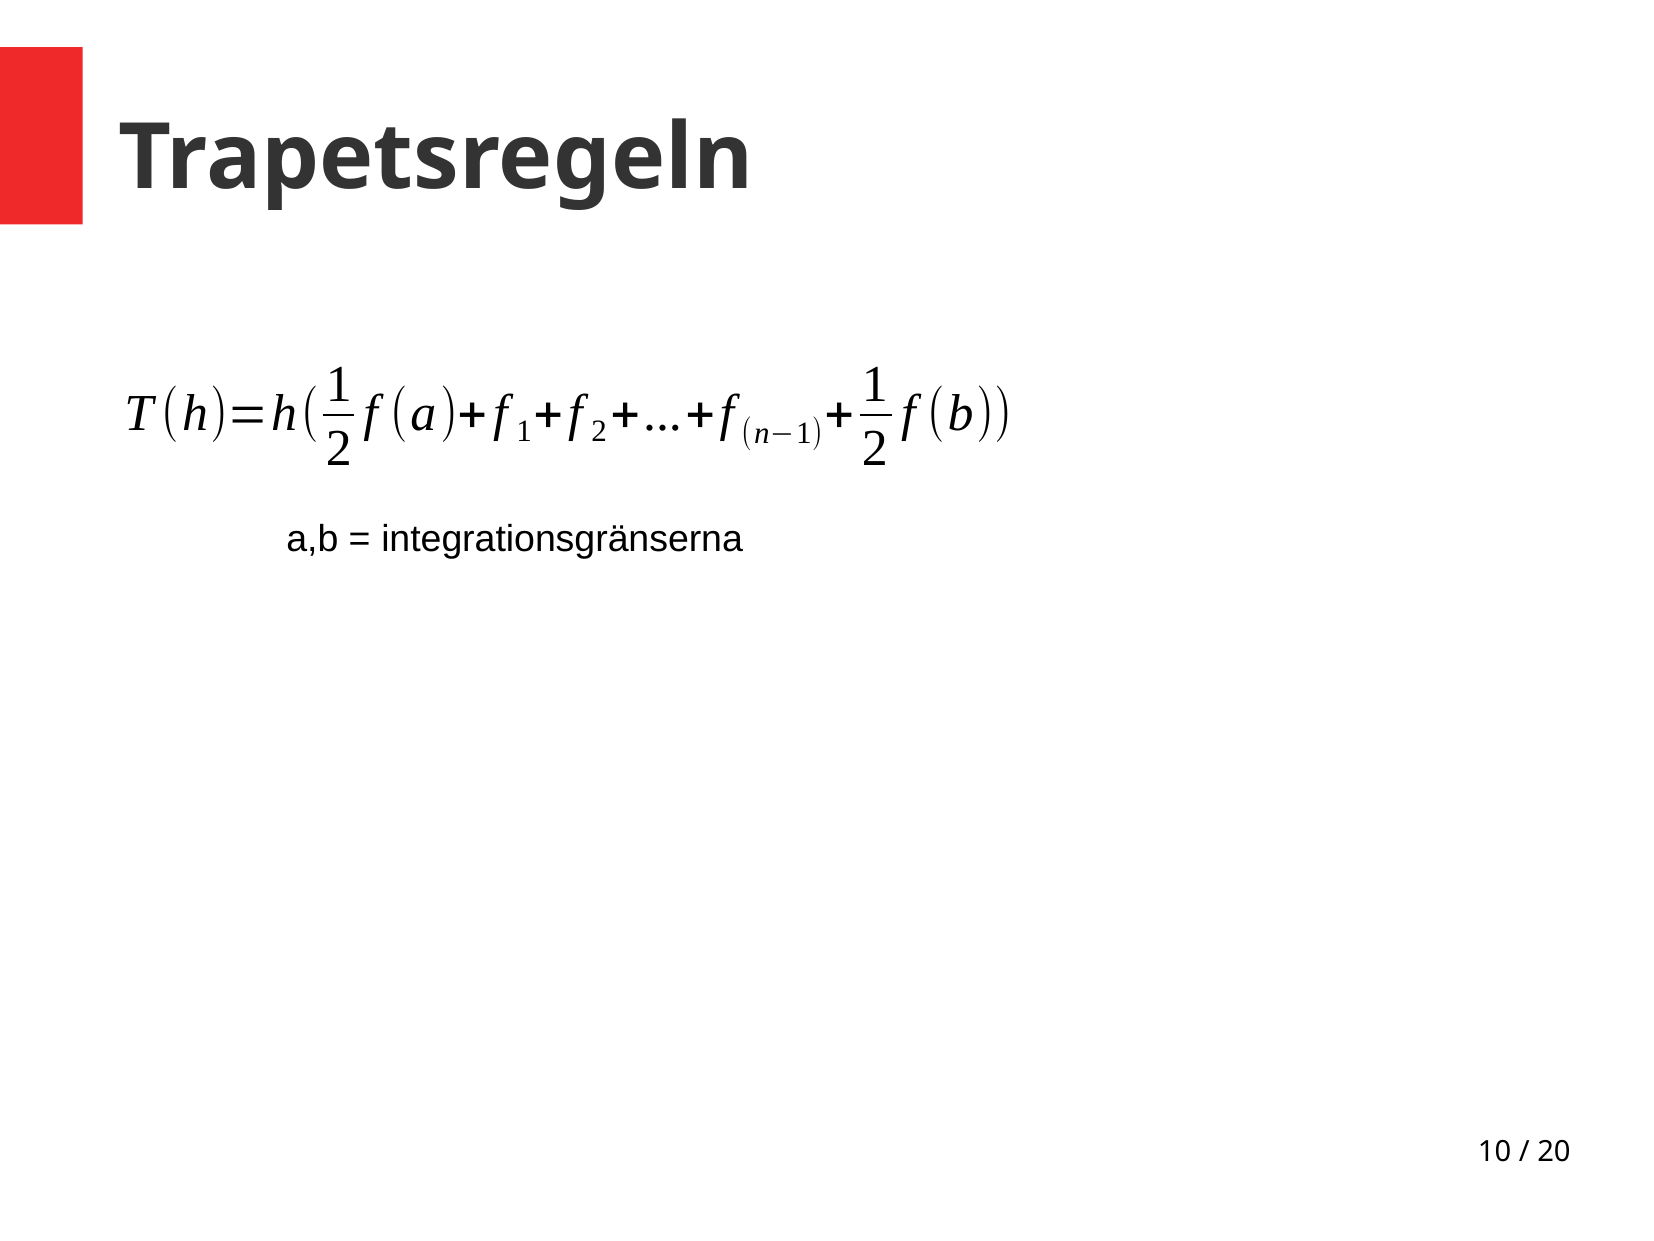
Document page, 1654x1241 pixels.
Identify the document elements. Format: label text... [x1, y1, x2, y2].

text_box a,b = integrationsgränserna [271, 510, 768, 567]
title Trapetsregeln [118, 49, 1571, 257]
chart [118, 354, 1018, 477]
